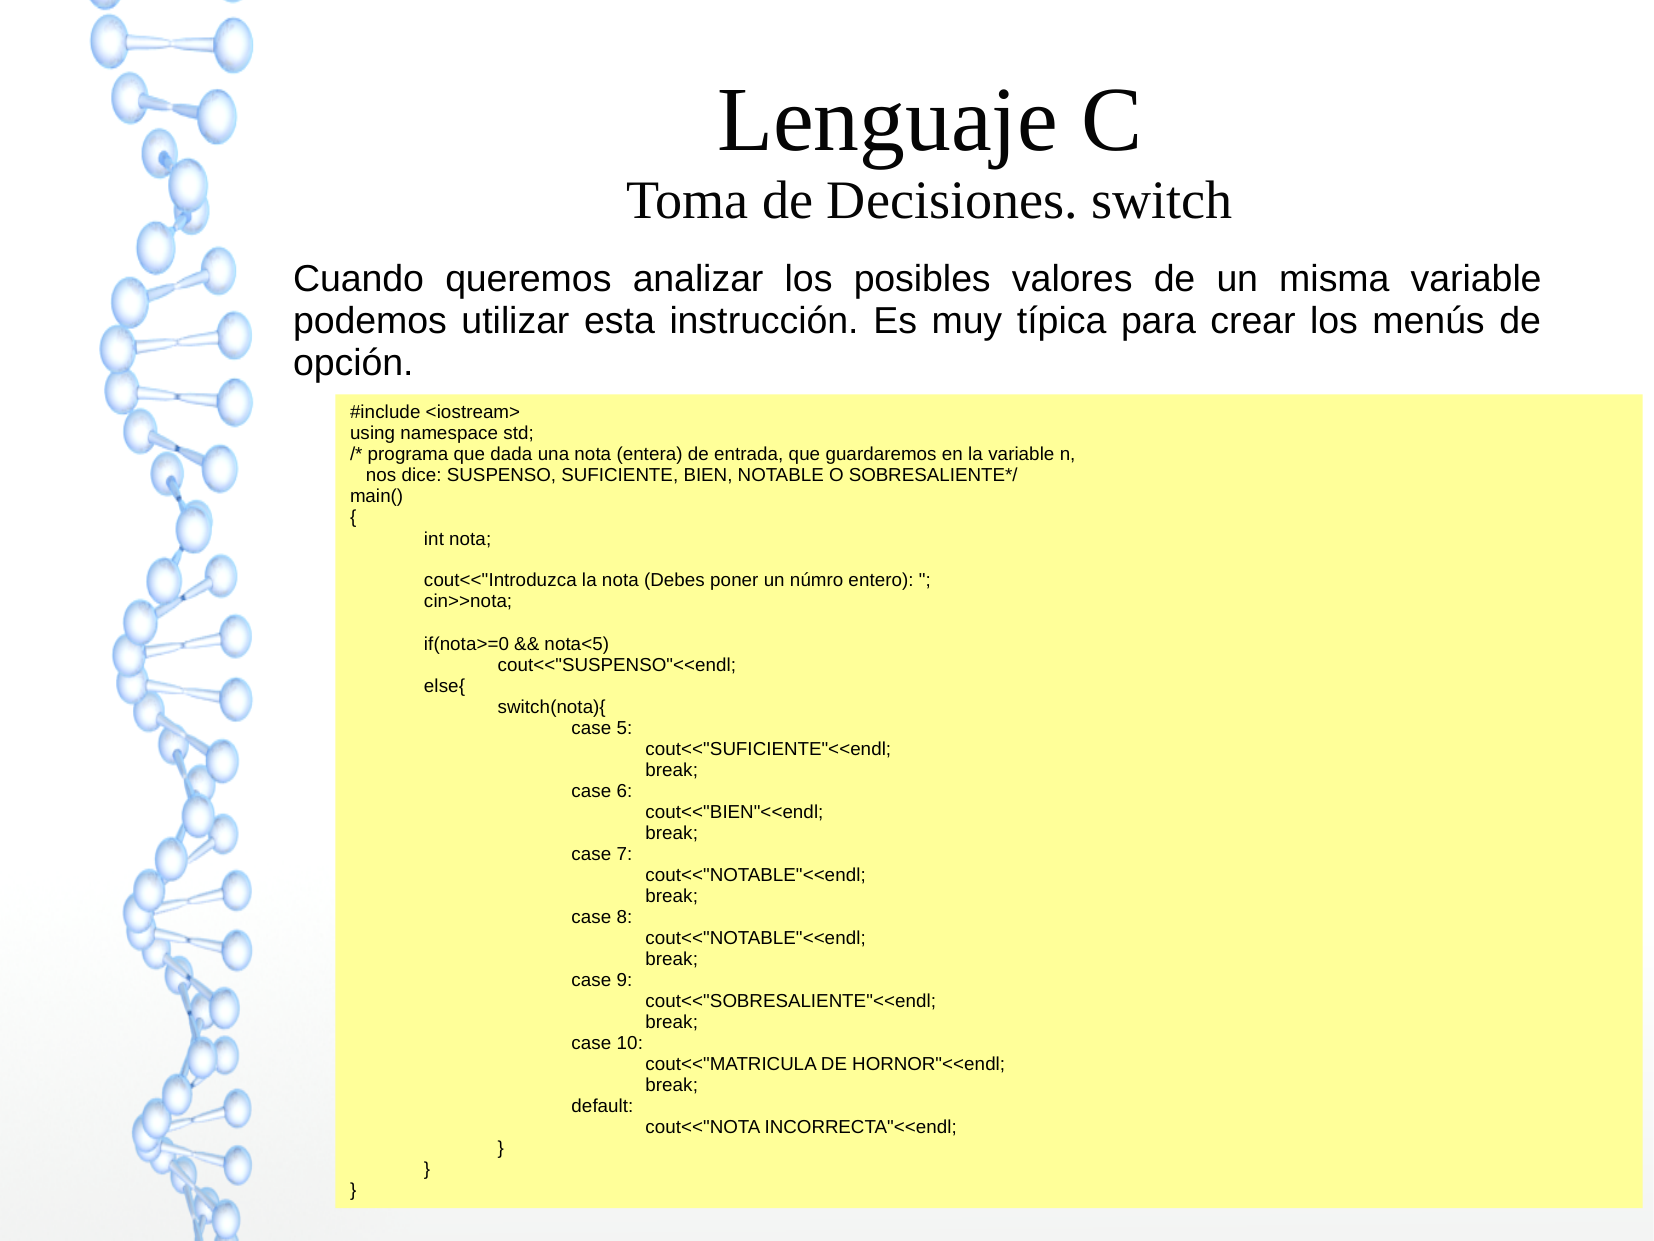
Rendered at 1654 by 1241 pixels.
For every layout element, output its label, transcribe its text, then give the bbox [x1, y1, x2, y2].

text_box #include <iostream> using namespace std; /* programa que dada una nota (entera) de entrada, que guardaremos en la variable n, nos dice: SUSPENSO, SUFICIENTE, BIEN, NOTABLE O SOBRESALIENTE*/ main() { int nota; cout<<"Introduzca la nota (Debes poner un númro entero): "; cin>>nota; if(nota>=0 && nota<5) cout<<"SUSPENSO"<<endl; else{ switch(nota){ case 5: cout<<"SUFICIENTE"<<endl; break; case 6: cout<<"BIEN"<<endl; break; case 7: cout<<"NOTABLE"<<endl; break; case 8: cout<<"NOTABLE"<<endl; break; case 9: cout<<"SOBRESALIENTE"<<endl; break; case 10: cout<<"MATRICULA DE HORNOR"<<endl; break; default: cout<<"NOTA INCORRECTA"<<endl; } } } [335, 394, 1643, 1209]
title Lenguaje C Toma de Decisiones. switch [265, 47, 1595, 252]
picture [0, 0, 1654, 1241]
text_box Cuando queremos analizar los posibles valores de un misma variable podemos utilizar esta instrucción. Es muy típica para crear los menús de opción. [278, 250, 1557, 392]
